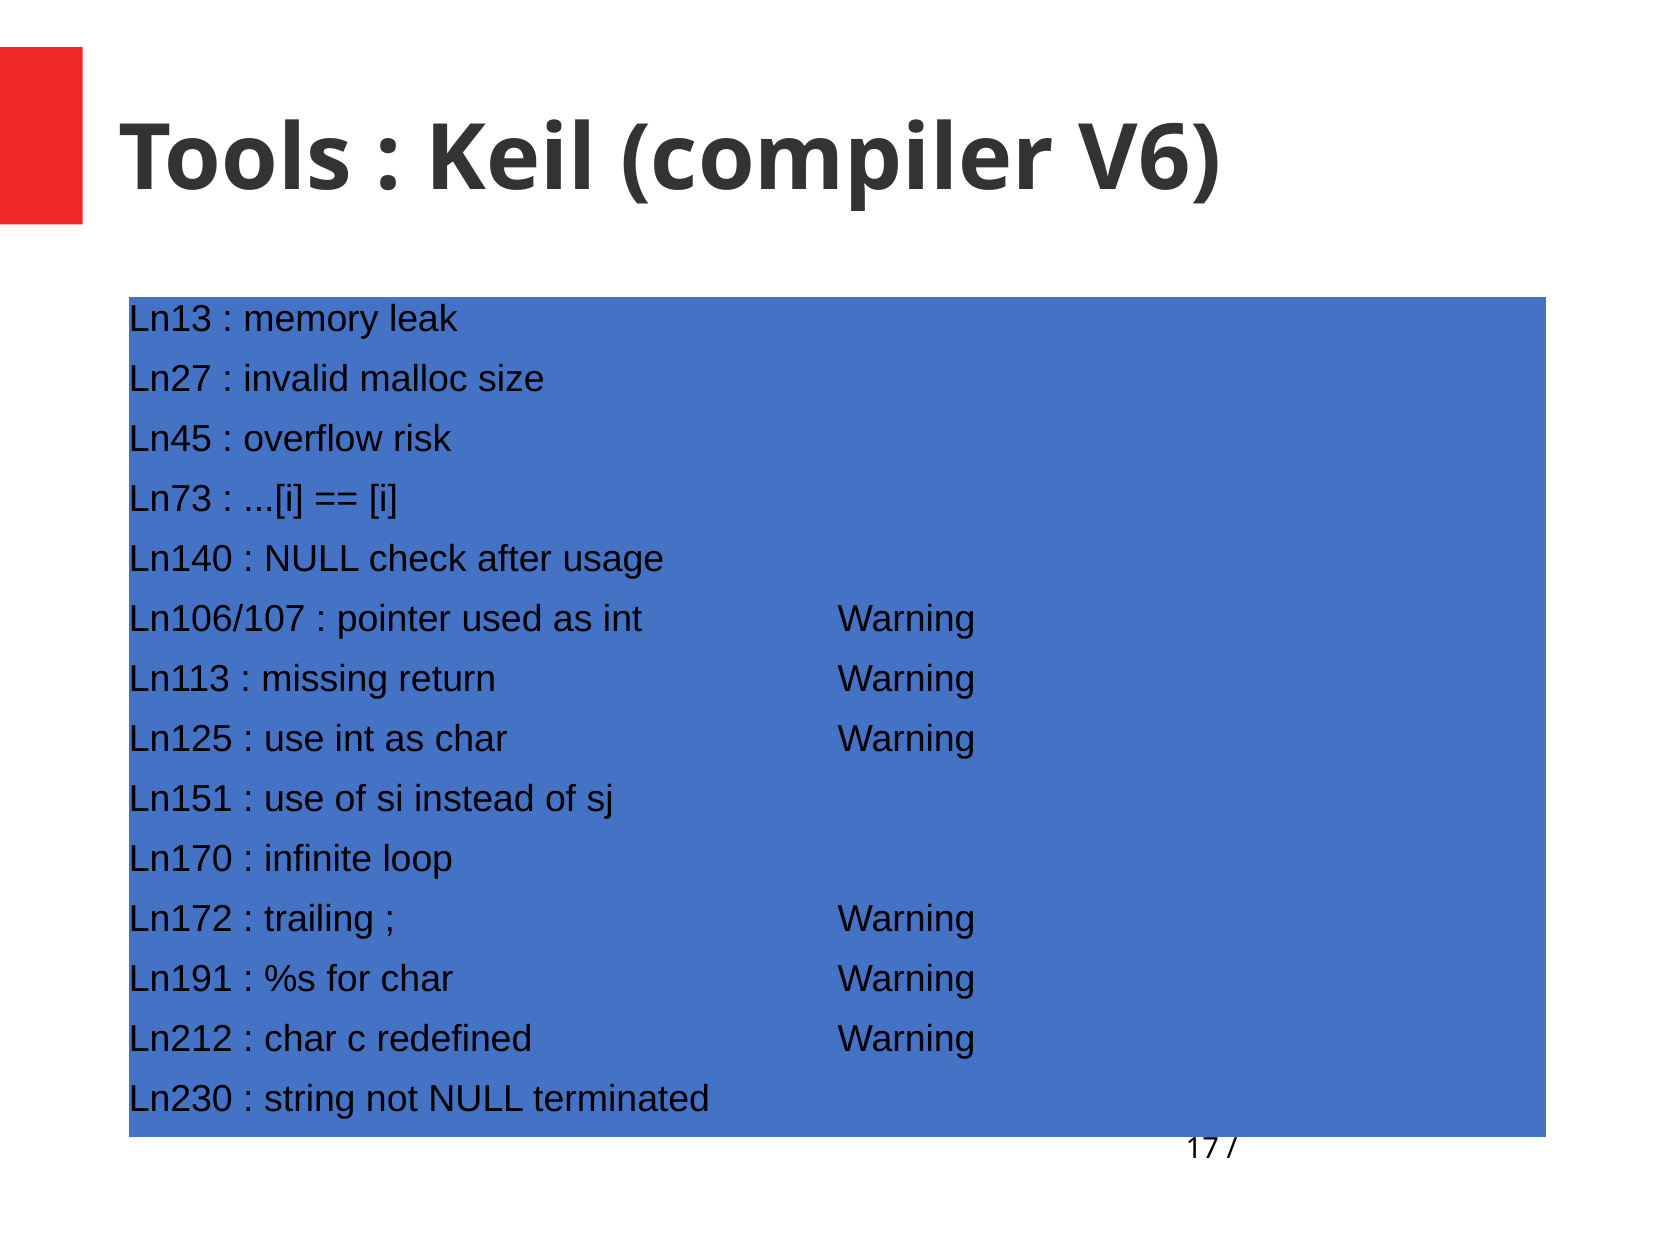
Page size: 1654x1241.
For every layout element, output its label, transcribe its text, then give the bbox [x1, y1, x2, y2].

title Tools : Keil (compiler V6) [118, 49, 1571, 257]
table_cell Ln151 : use of si instead of sj [129, 777, 838, 837]
table_cell Ln45 : overflow risk [129, 417, 838, 477]
table_cell [838, 357, 1546, 417]
table_cell Ln125 : use int as char [129, 717, 838, 777]
table_cell Ln191 : %s for char [129, 957, 838, 1017]
table_cell Ln170 : infinite loop [129, 837, 838, 897]
table_cell [838, 477, 1546, 537]
table_cell Ln212 : char c redefined [129, 1017, 838, 1077]
table_cell Ln230 : string not NULL terminated [129, 1077, 838, 1137]
table_cell Warning [838, 657, 1546, 717]
table_cell [838, 1077, 1546, 1137]
table_cell Warning [838, 1017, 1546, 1077]
table_cell Warning [838, 957, 1546, 1017]
table_cell Ln106/107 : pointer used as int [129, 597, 838, 657]
table_cell Warning [838, 897, 1546, 957]
table_cell Warning [838, 717, 1546, 777]
table_cell [838, 777, 1546, 837]
table_cell [838, 537, 1546, 597]
text_box / [1185, 1129, 1571, 1216]
table_cell [838, 417, 1546, 477]
table_cell Warning [838, 597, 1546, 657]
table_cell Ln172 : trailing ; [129, 897, 838, 957]
table_header Ln13 : memory leak [129, 297, 838, 357]
table_header [838, 297, 1546, 357]
table_cell [838, 837, 1546, 897]
table_cell Ln140 : NULL check after usage [129, 537, 838, 597]
table_cell Ln113 : missing return [129, 657, 838, 717]
table_cell Ln27 : invalid malloc size [129, 357, 838, 417]
table_cell Ln73 : ...[i] == [i] [129, 477, 838, 537]
